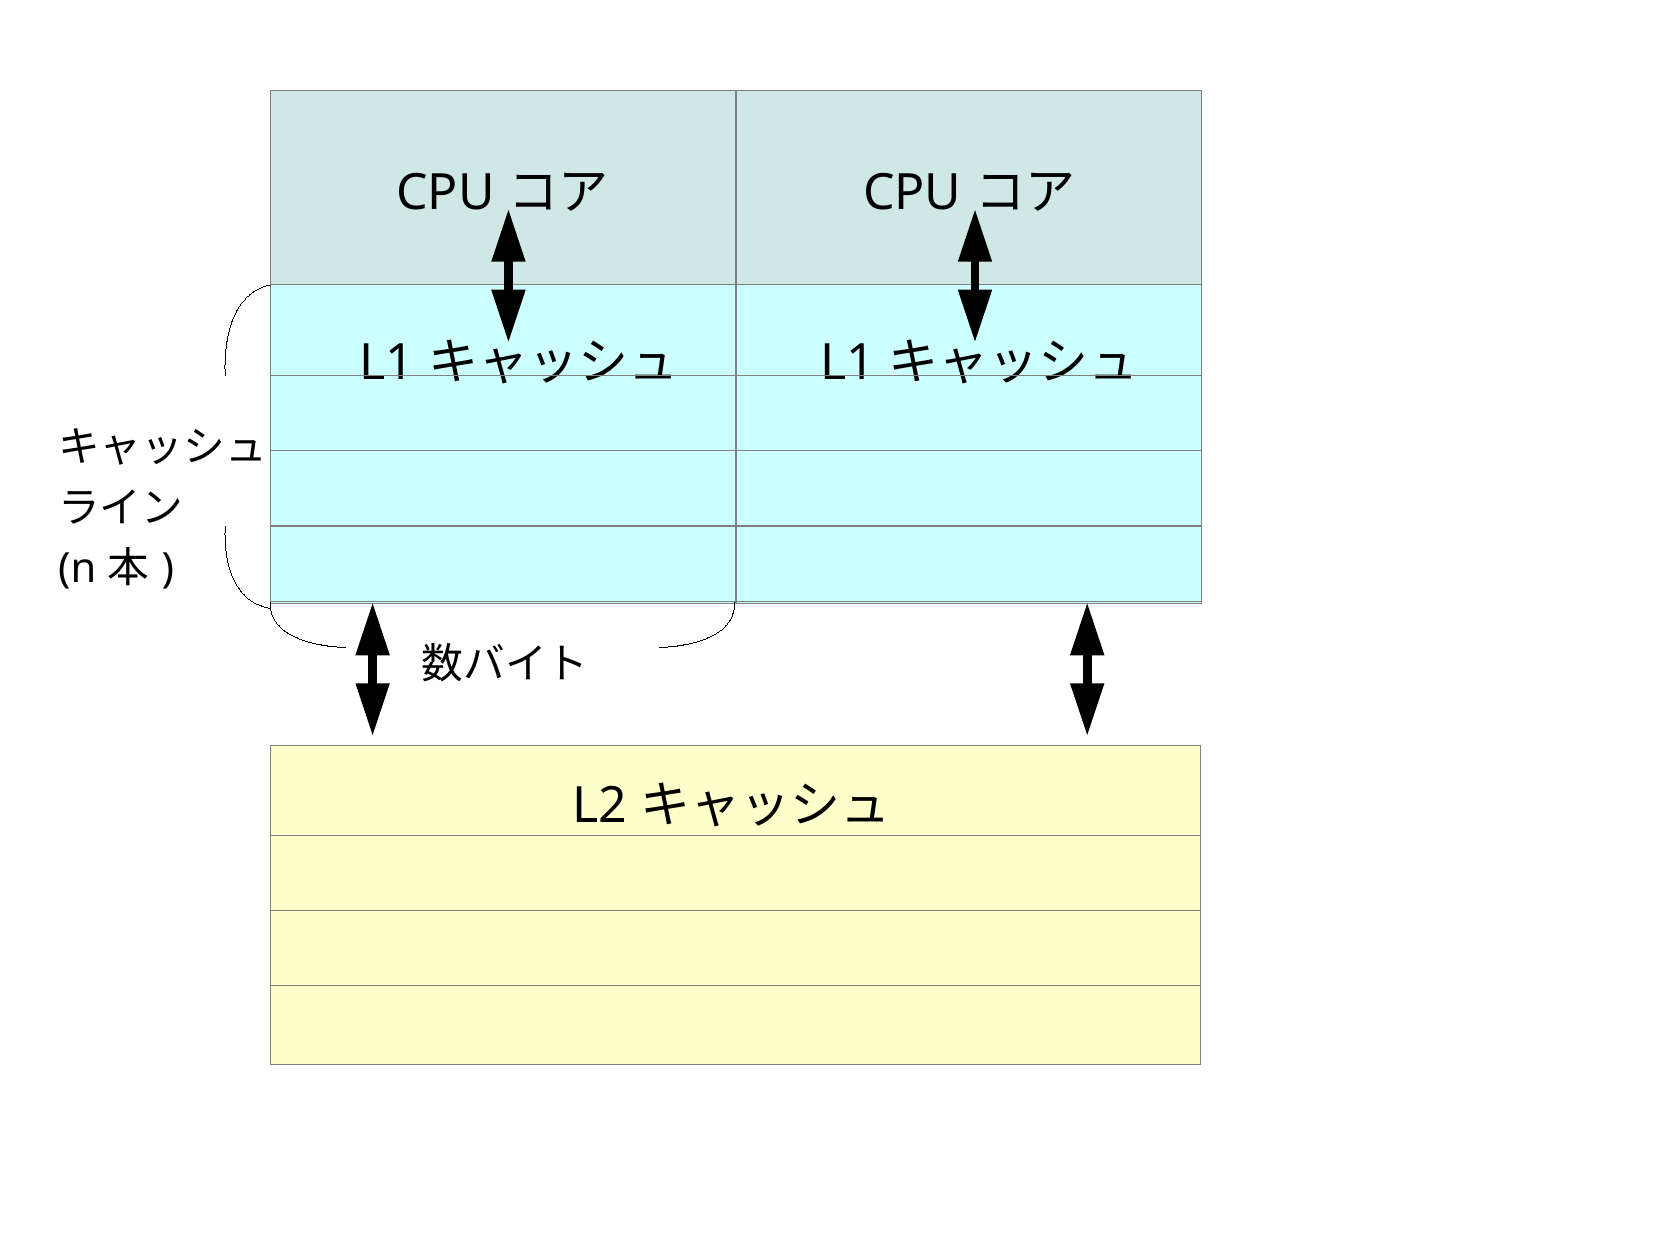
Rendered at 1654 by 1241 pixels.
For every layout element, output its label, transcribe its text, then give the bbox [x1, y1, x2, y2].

text_box L1キャッシュ [345, 376, 688, 393]
text_box [737, 527, 1201, 601]
text_box [271, 376, 735, 450]
text_box [271, 911, 1200, 985]
text_box 数バイト [406, 622, 604, 691]
text_box [282, 451, 735, 525]
text_box L2キャッシュ [557, 757, 900, 835]
text_box [737, 451, 1201, 525]
text_box [737, 376, 1201, 450]
text_box [513, 284, 971, 375]
text_box [270, 986, 1201, 1065]
text_box [270, 284, 504, 375]
text_box [270, 745, 1201, 835]
text_box [271, 836, 1200, 910]
text_box L1キャッシュ [345, 314, 688, 375]
text_box キャッシュ ライン (n本) [43, 405, 282, 580]
text_box CPUコア [736, 90, 1202, 284]
text_box L1キャッシュ [805, 314, 1148, 375]
text_box [979, 284, 1202, 375]
text_box L1キャッシュ [805, 376, 1148, 393]
text_box CPUコア [270, 90, 736, 284]
text_box [271, 527, 735, 601]
